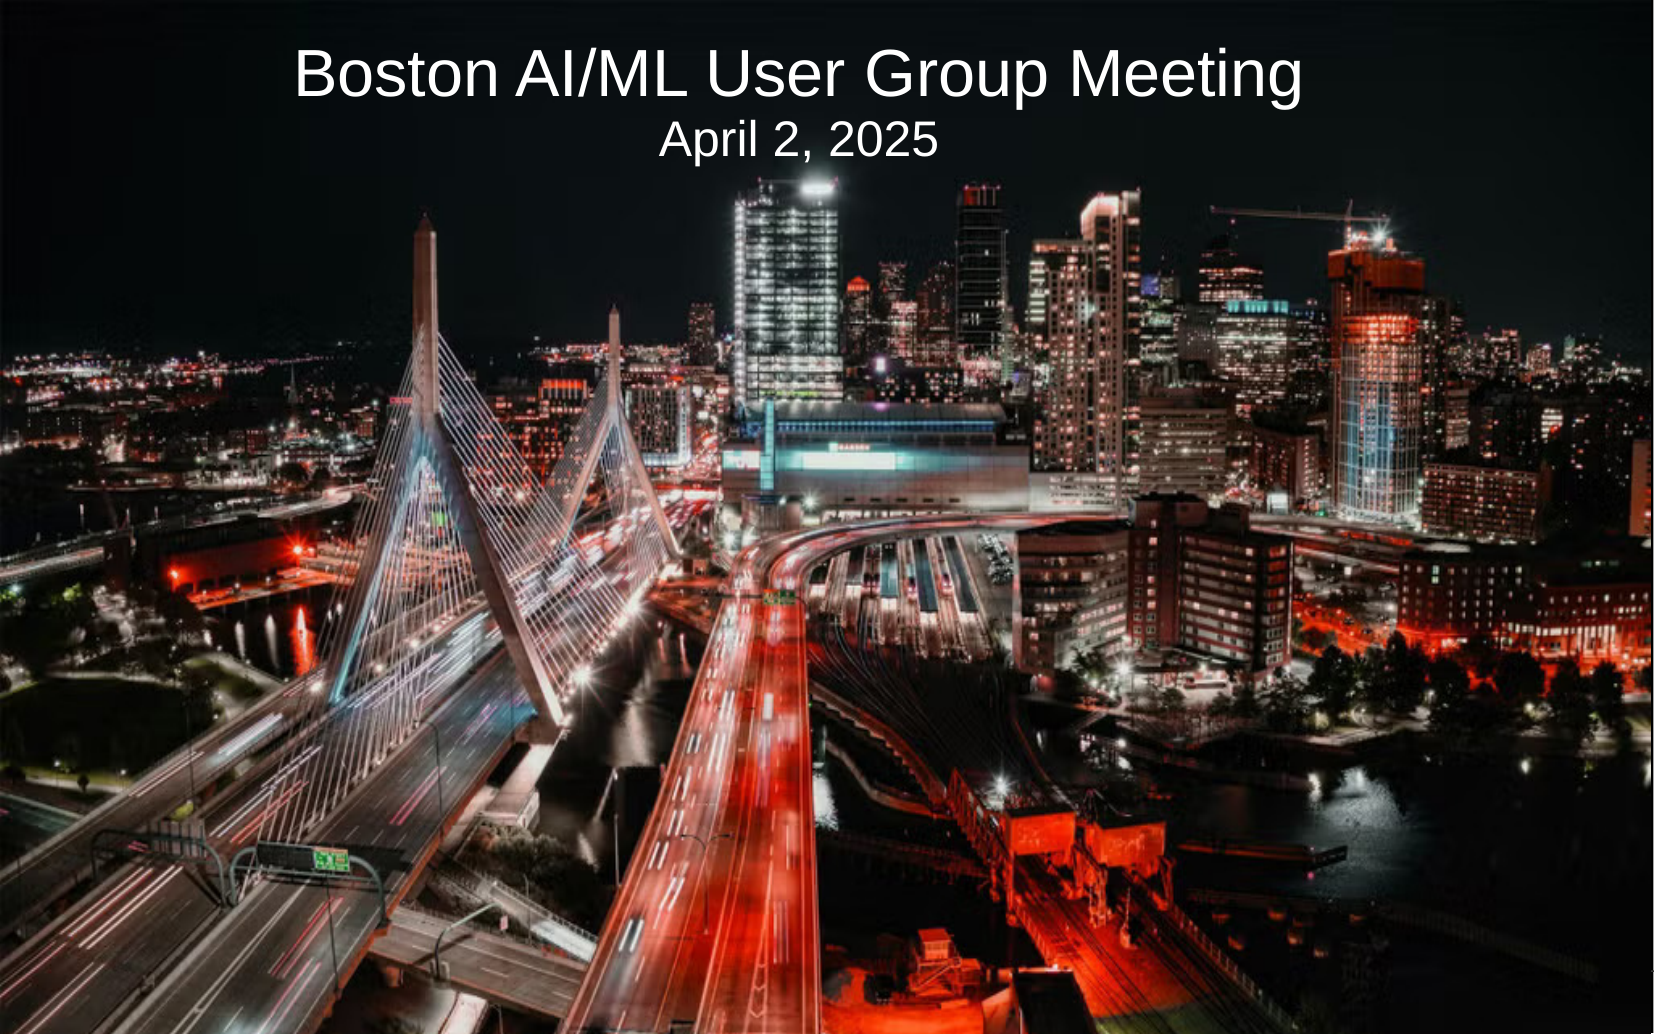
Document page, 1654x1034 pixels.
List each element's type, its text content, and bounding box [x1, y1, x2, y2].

picture [0, 0, 1651, 1034]
title Boston AI/ML User Group Meeting April 2, 2025 [61, 36, 1538, 167]
